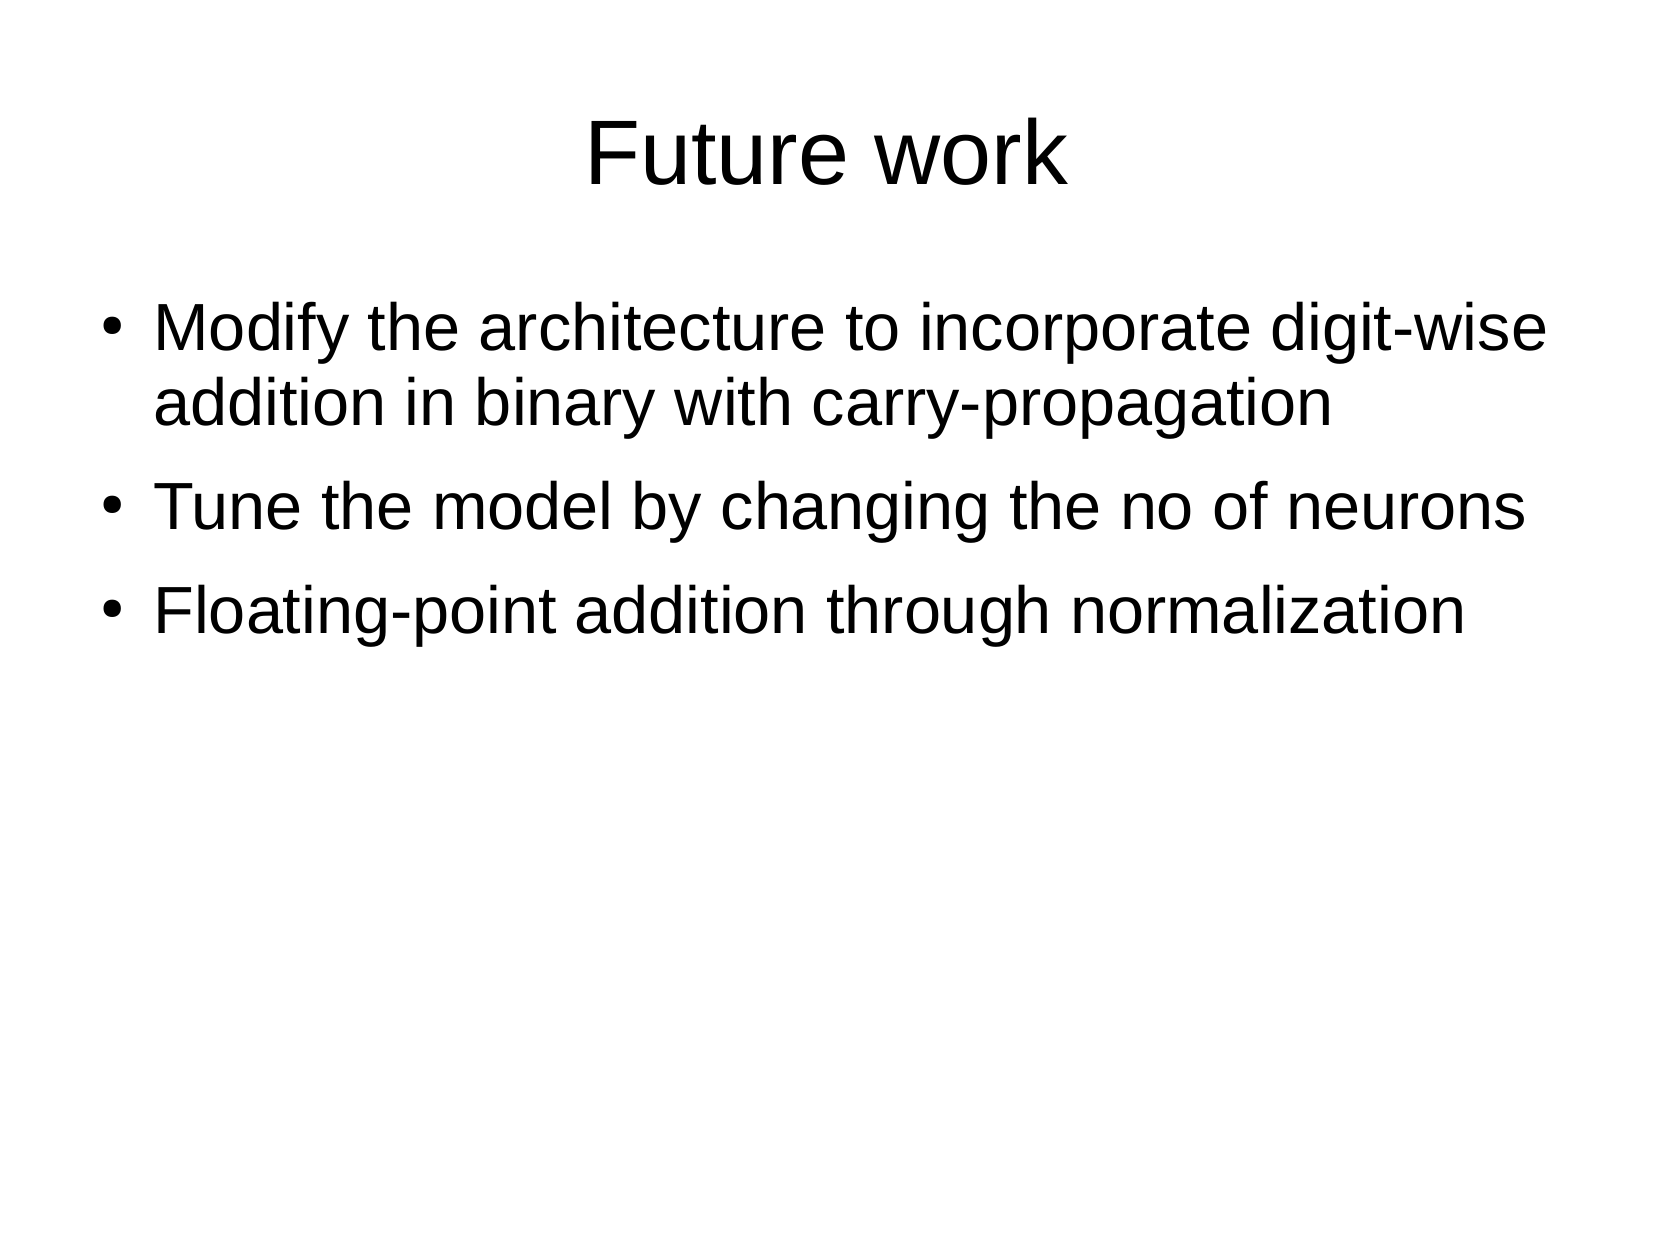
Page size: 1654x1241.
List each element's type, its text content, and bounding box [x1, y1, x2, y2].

title Future work [82, 49, 1571, 257]
list Modify the architecture to incorporate digit-wise addition in binary with carry-propagation Tune the model by changing the no of neurons Floating-point addition through normalization [82, 290, 1571, 1010]
